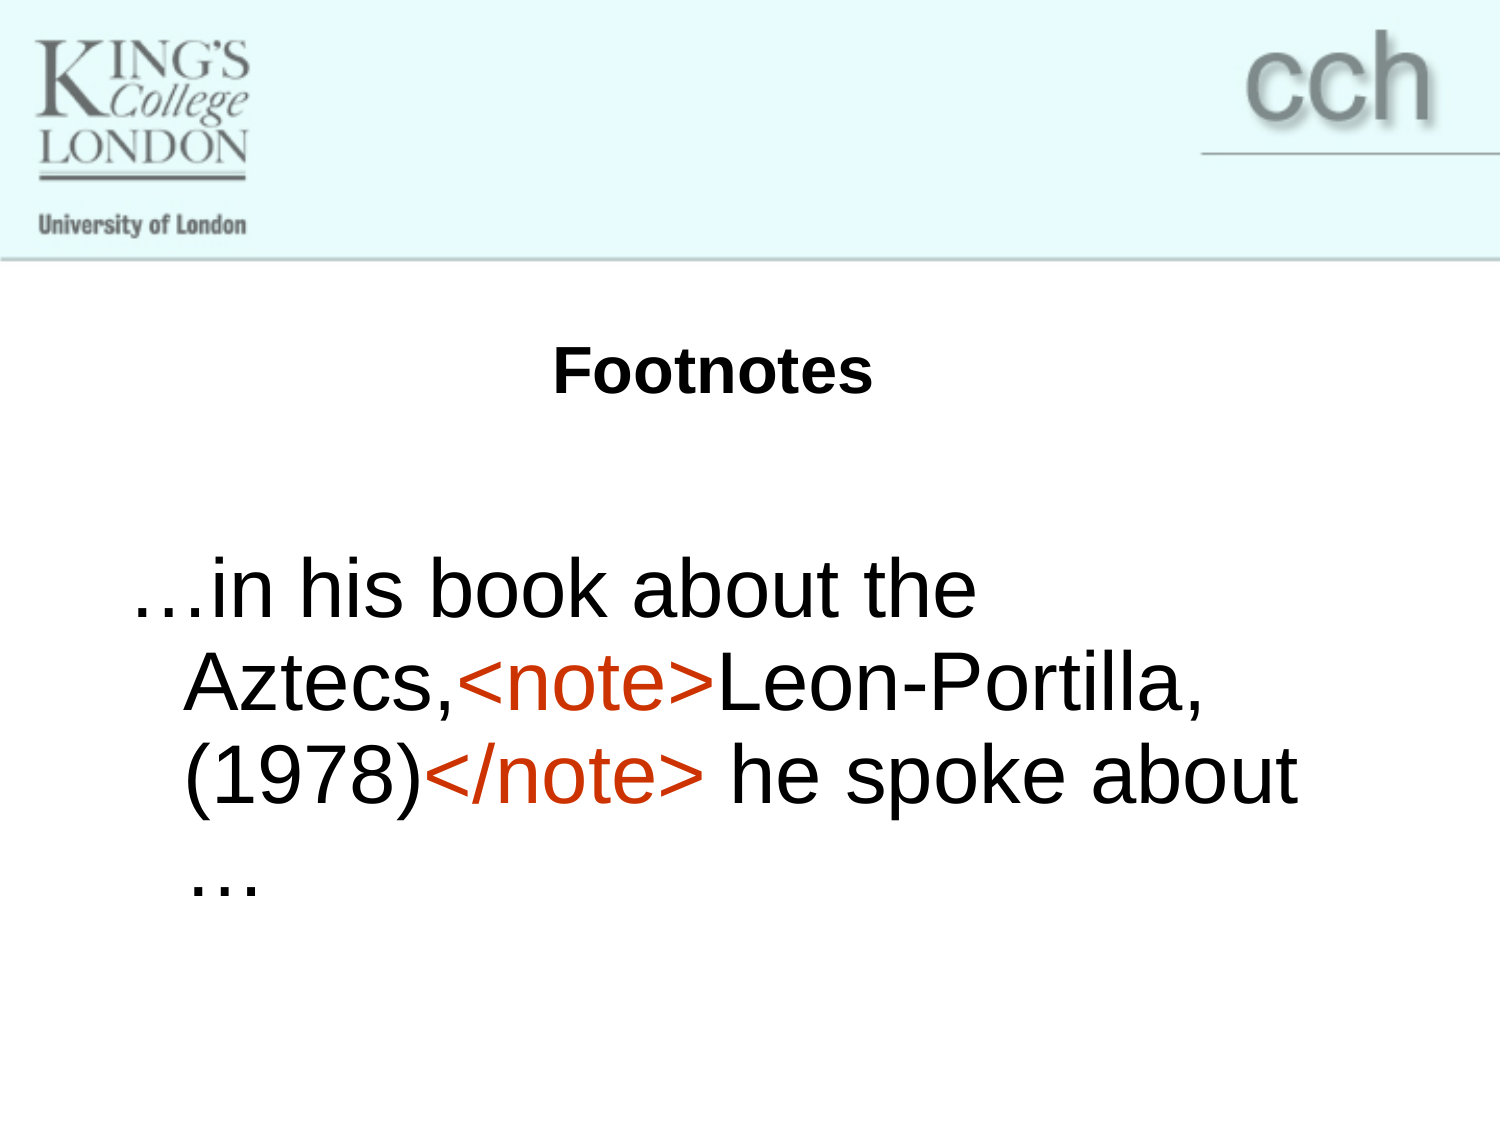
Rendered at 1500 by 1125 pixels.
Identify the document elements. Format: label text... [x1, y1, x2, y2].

picture [0, 0, 1500, 1125]
list Footnotes …in his book about the Aztecs,<note>Leon-Portilla, (1978)</note> he spoke about … [112, 324, 1388, 1001]
